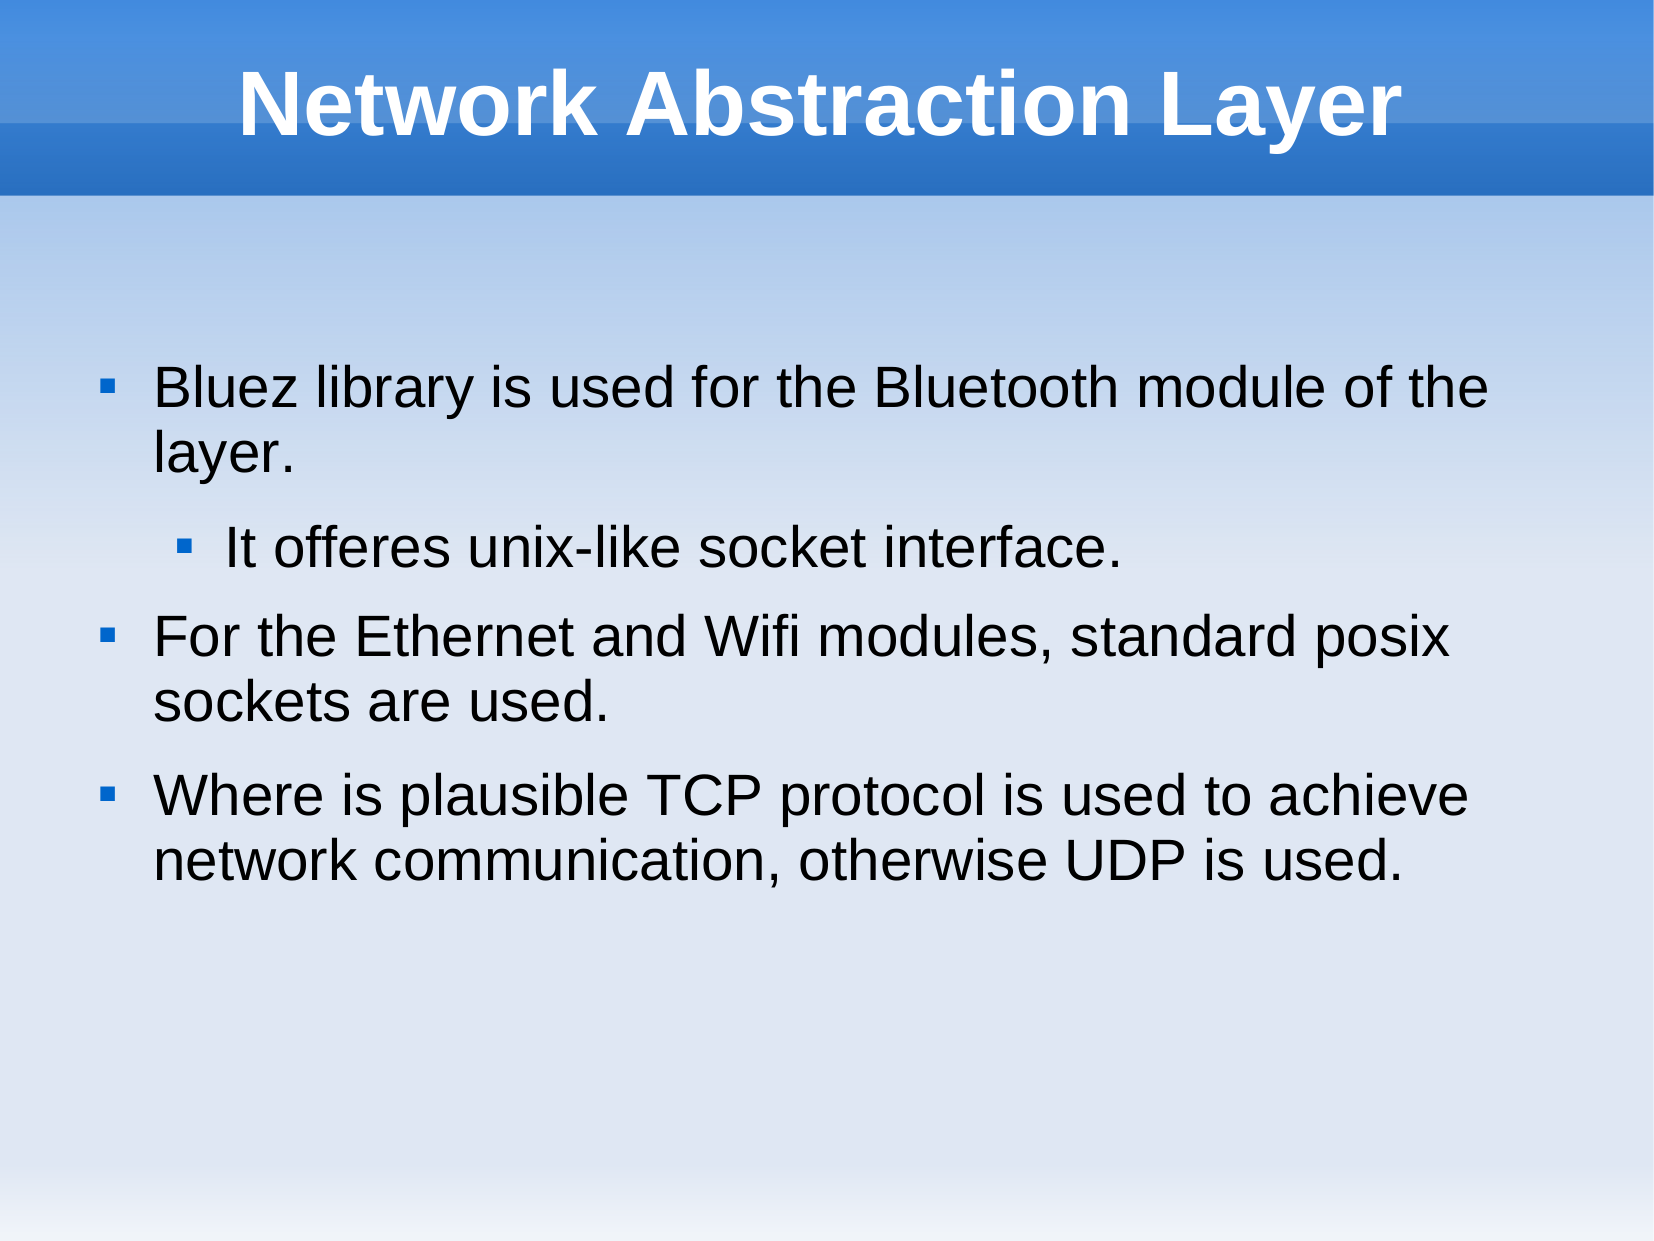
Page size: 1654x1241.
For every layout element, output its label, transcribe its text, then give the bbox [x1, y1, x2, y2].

picture [0, 0, 1654, 1241]
list Bluez library is used for the Bluetooth module of the layer. It offeres unix-like socket interface. For the Ethernet and Wifi modules, standard posix sockets are used. Where is plausible TCP protocol is used to achieve network communication, otherwise UDP is used. [82, 355, 1571, 1043]
title Network Abstraction Layer [76, 0, 1565, 208]
